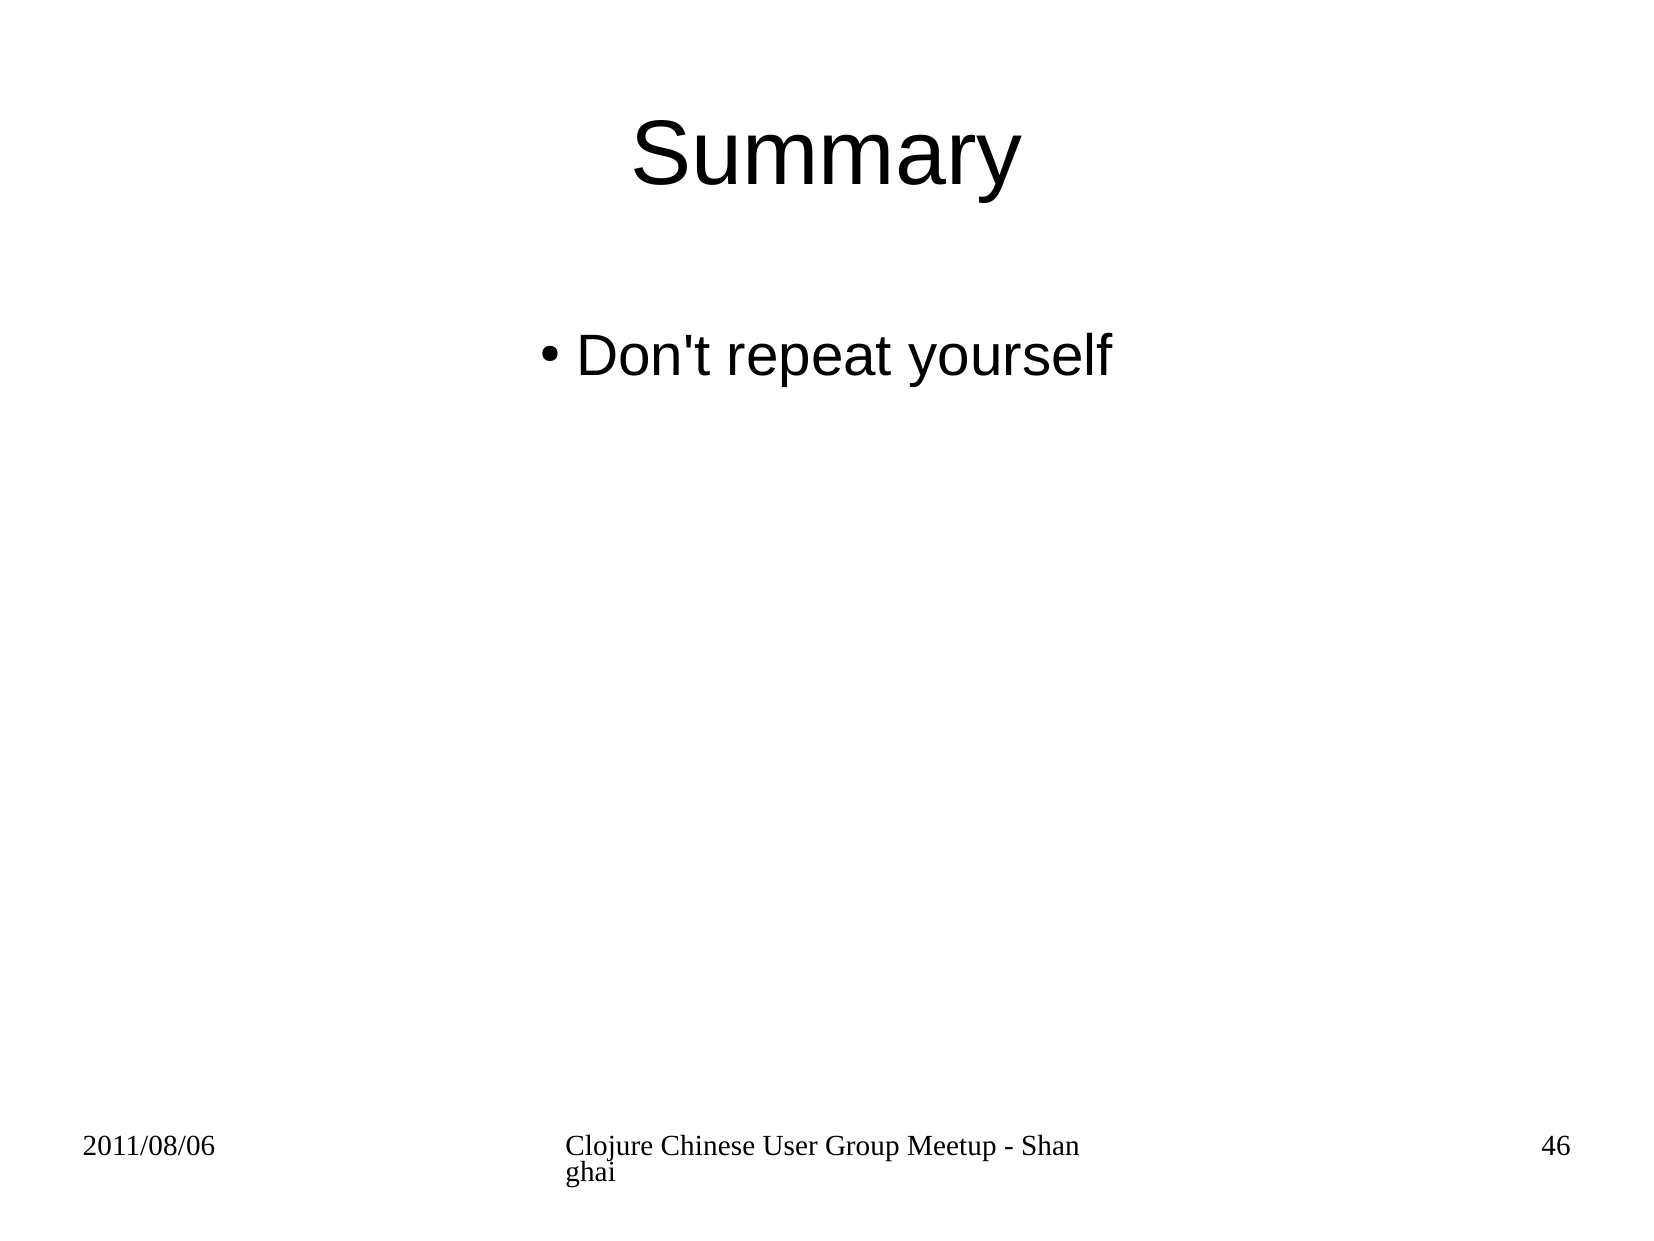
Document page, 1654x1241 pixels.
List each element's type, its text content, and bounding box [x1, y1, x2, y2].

subtitle Don't repeat yourself [82, 290, 1571, 1109]
title Summary [82, 49, 1571, 257]
